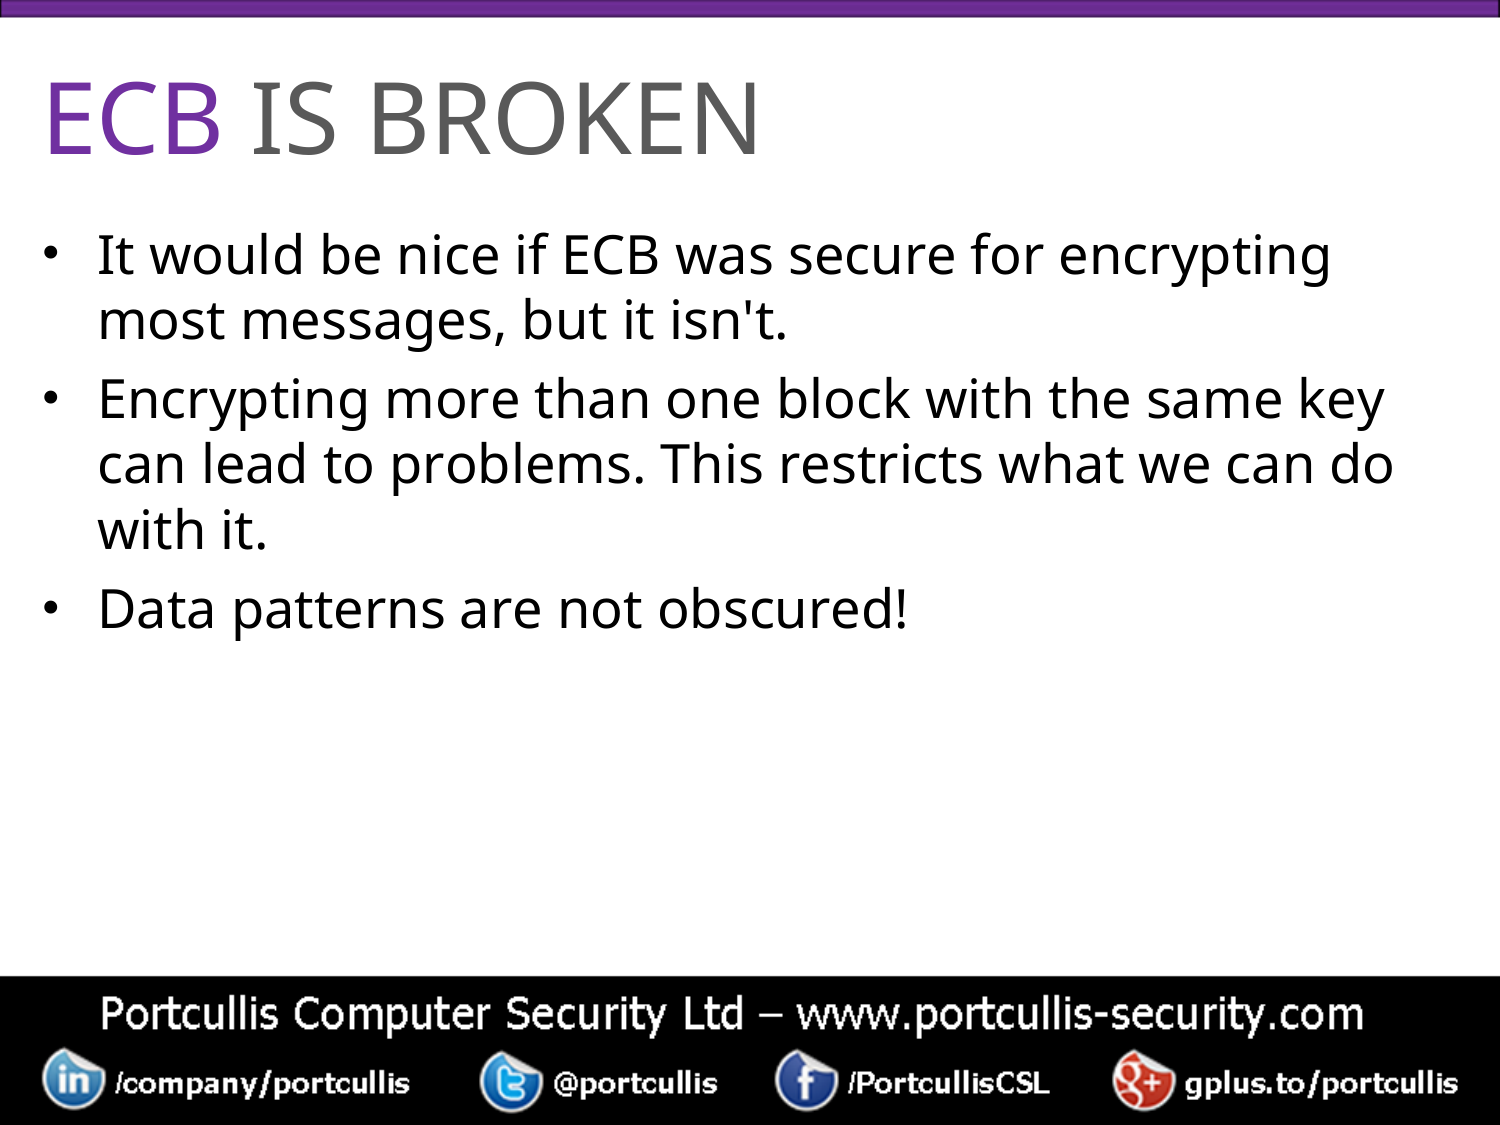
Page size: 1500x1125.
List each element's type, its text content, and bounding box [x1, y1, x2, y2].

title ECB IS BROKEN [41, 42, 1434, 202]
list It would be nice if ECB was secure for encrypting most messages, but it isn't. Encrypting more than one block with the same key can lead to problems. This restricts what we can do with it. Data patterns are not obscured! [41, 219, 1428, 965]
picture [0, 0, 1500, 1125]
